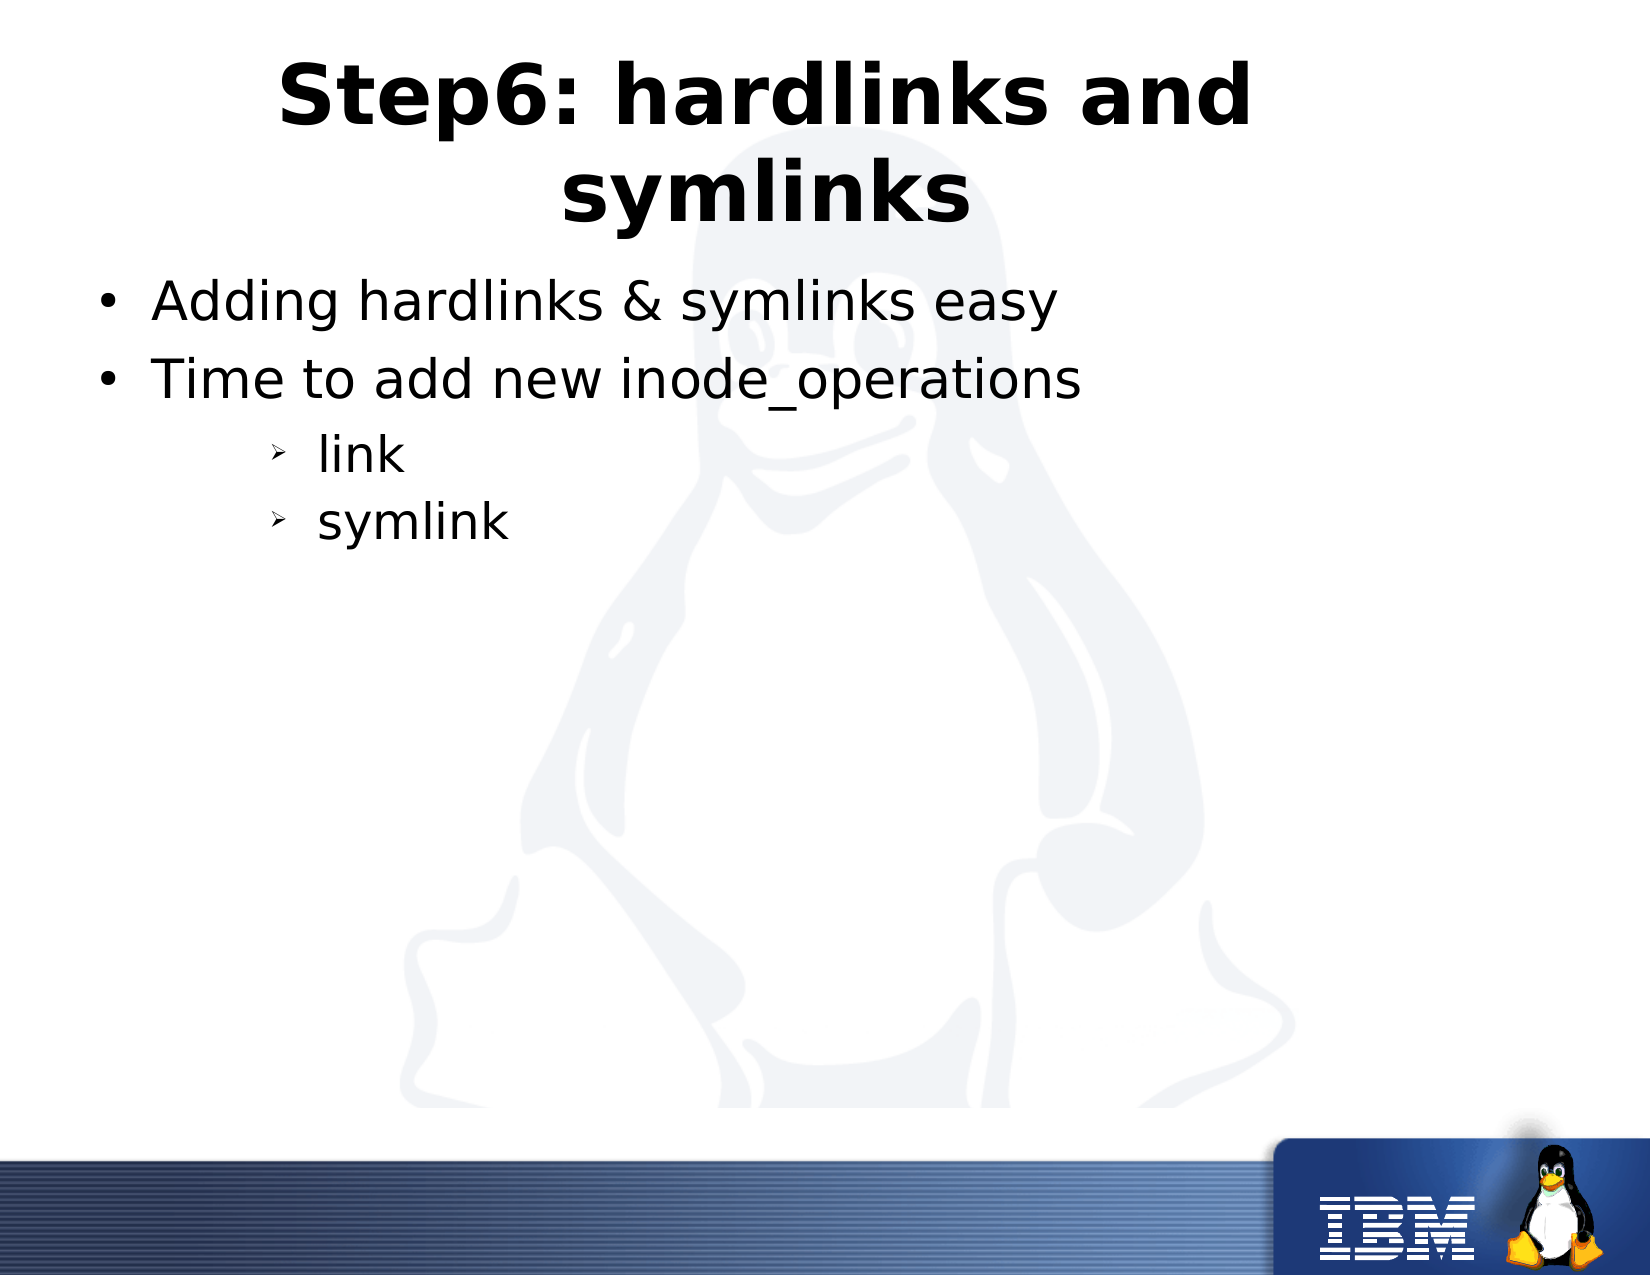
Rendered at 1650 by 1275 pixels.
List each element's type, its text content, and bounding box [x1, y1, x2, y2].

list Adding hardlinks & symlinks easy Time to add new inode_operations link symlink [80, 270, 1461, 1024]
title Step6: hardlinks and symlinks [76, 46, 1457, 241]
